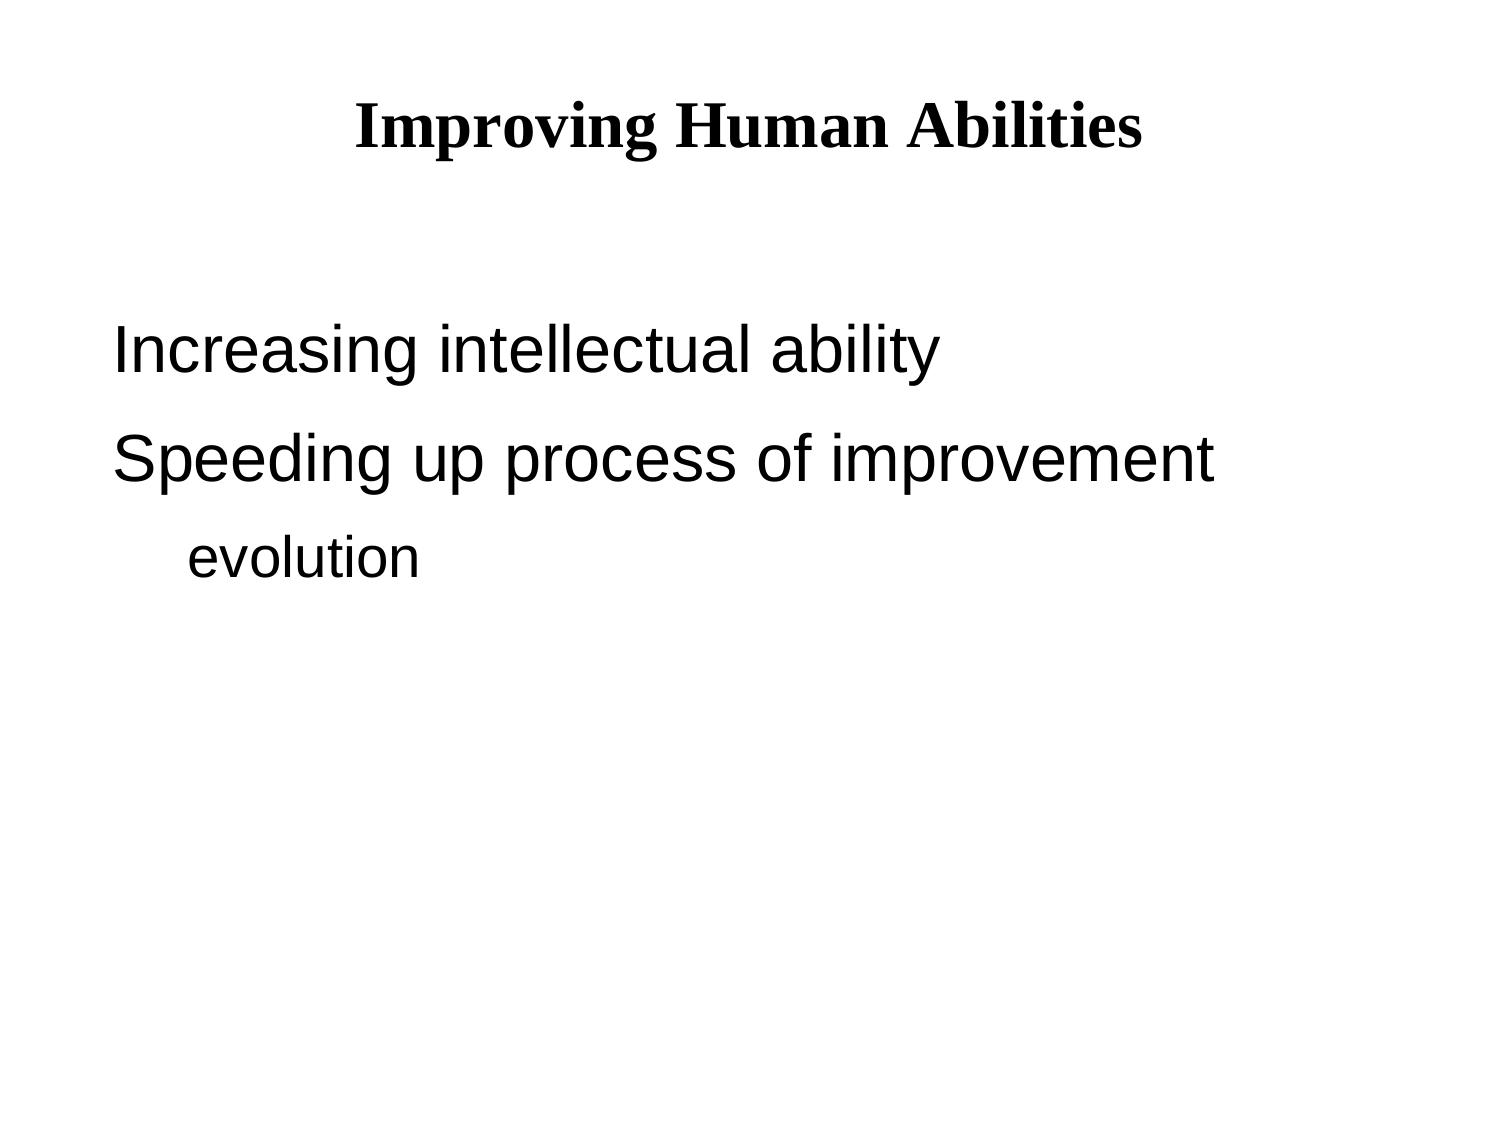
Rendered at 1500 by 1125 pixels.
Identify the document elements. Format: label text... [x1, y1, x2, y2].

title Improving Human Abilities [112, 35, 1387, 223]
list Increasing intellectual ability Speeding up process of improvement evolution [112, 324, 1387, 1055]
